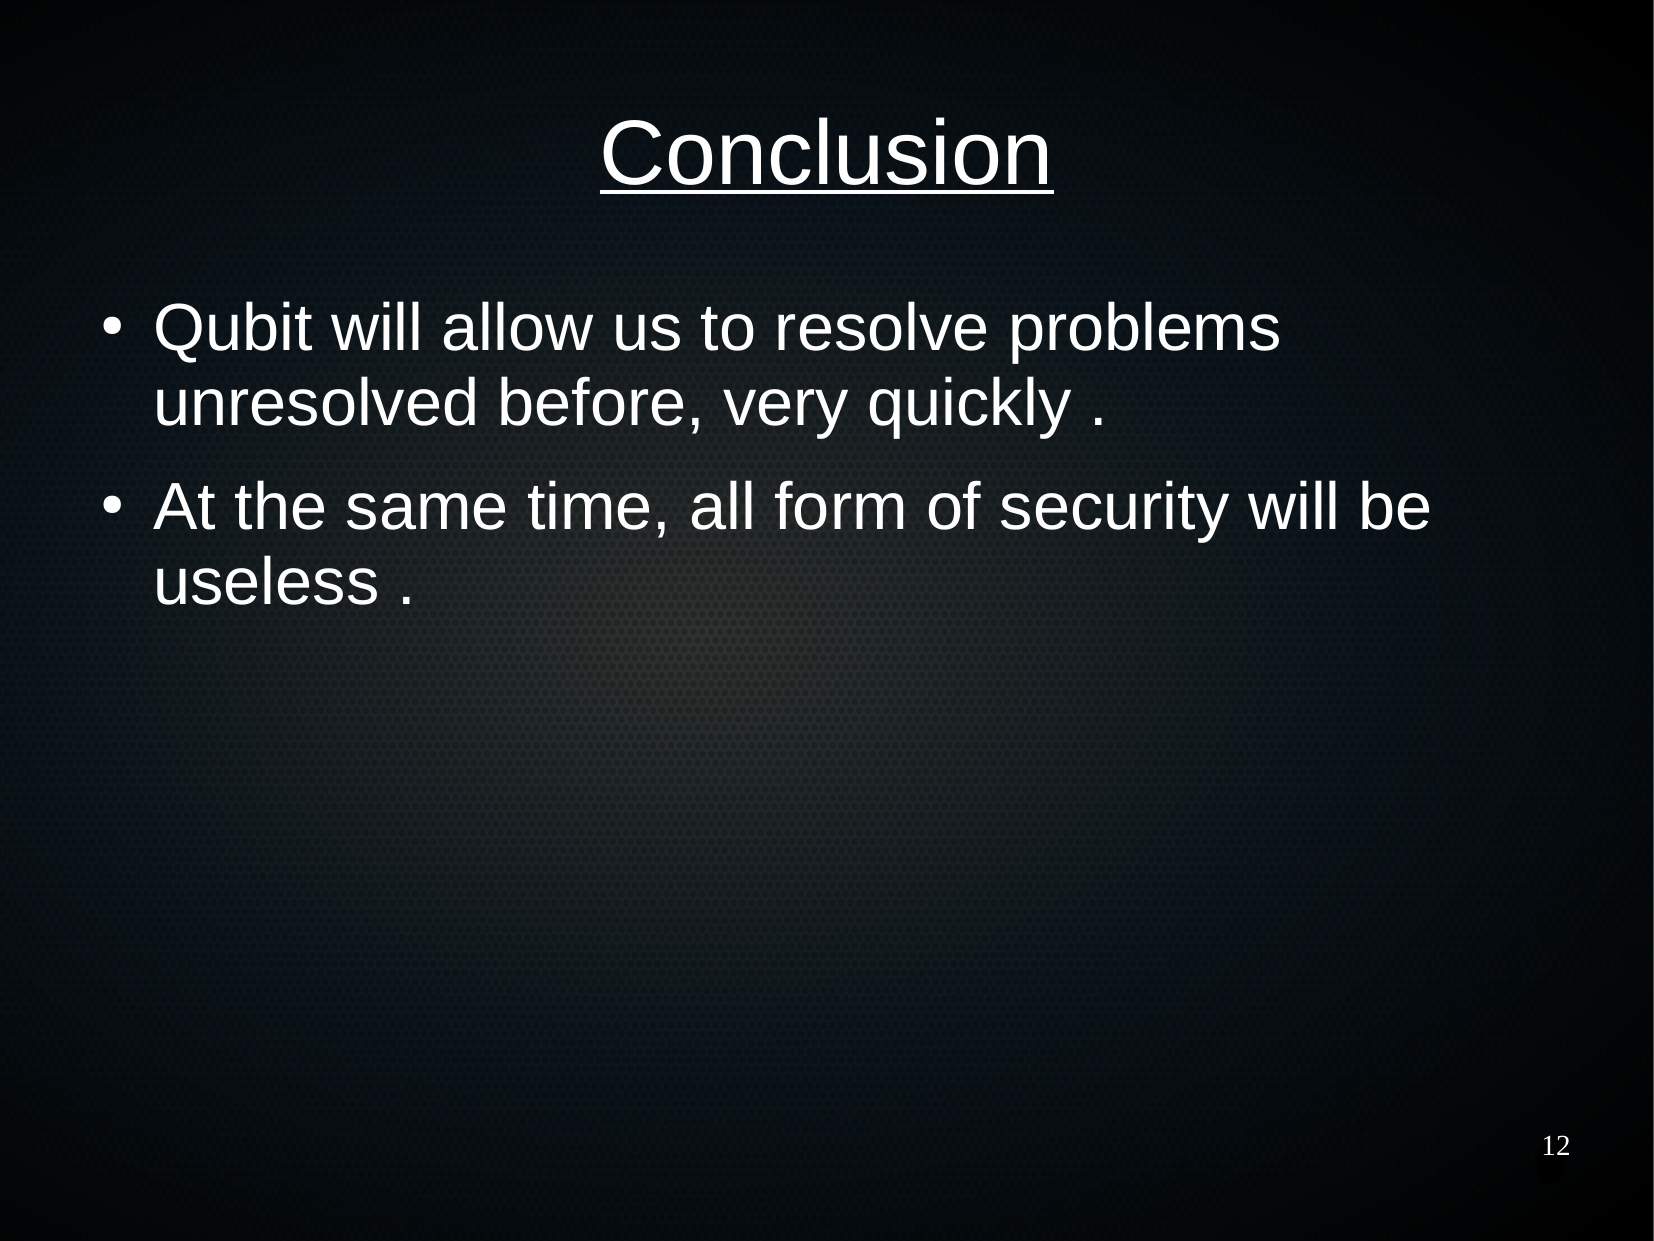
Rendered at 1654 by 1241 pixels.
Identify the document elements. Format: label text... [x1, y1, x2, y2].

picture [0, 0, 1654, 1241]
list Qubit will allow us to resolve problems unresolved before, very quickly . At the same time, all form of security will be useless . [82, 290, 1571, 1010]
title Conclusion [82, 49, 1571, 257]
